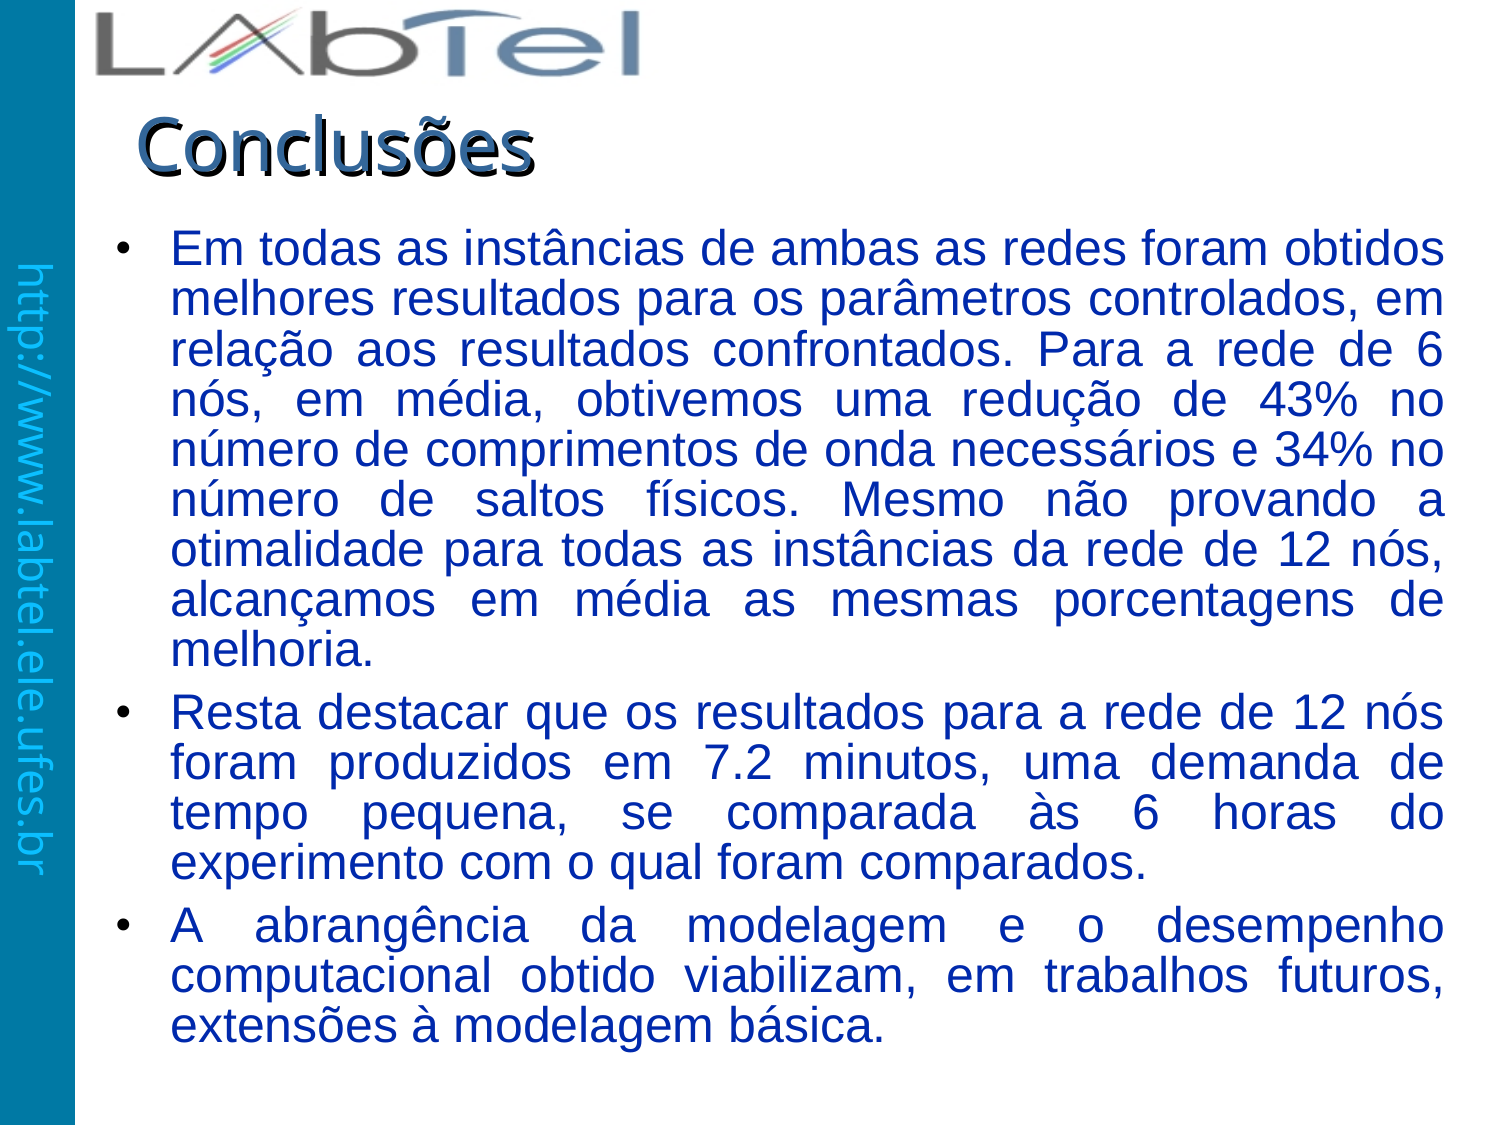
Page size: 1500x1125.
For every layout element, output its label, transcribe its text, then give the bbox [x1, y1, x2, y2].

picture [76, 0, 675, 88]
title Conclusões [99, 42, 1461, 202]
list Em todas as instâncias de ambas as redes foram obtidos melhores resultados para os parâmetros controlados, em relação aos resultados confrontados. Para a rede de 6 nós, em média, obtivemos uma redução de 43% no número de comprimentos de onda necessários e 34% no número de saltos físicos. Mesmo não provando a otimalidade para todas as instâncias da rede de 12 nós, alcançamos em média as mesmas porcentagens de melhoria. Resta destacar que os resultados para a rede de 12 nós foram produzidos em 7.2 minutos, uma demanda de tempo pequena, se comparada às 6 horas do experimento com o qual foram comparados. A abrangência da modelagem e o desempenho computacional obtido viabilizam, em trabalhos futuros, extensões à modelagem básica. [99, 202, 1461, 1063]
